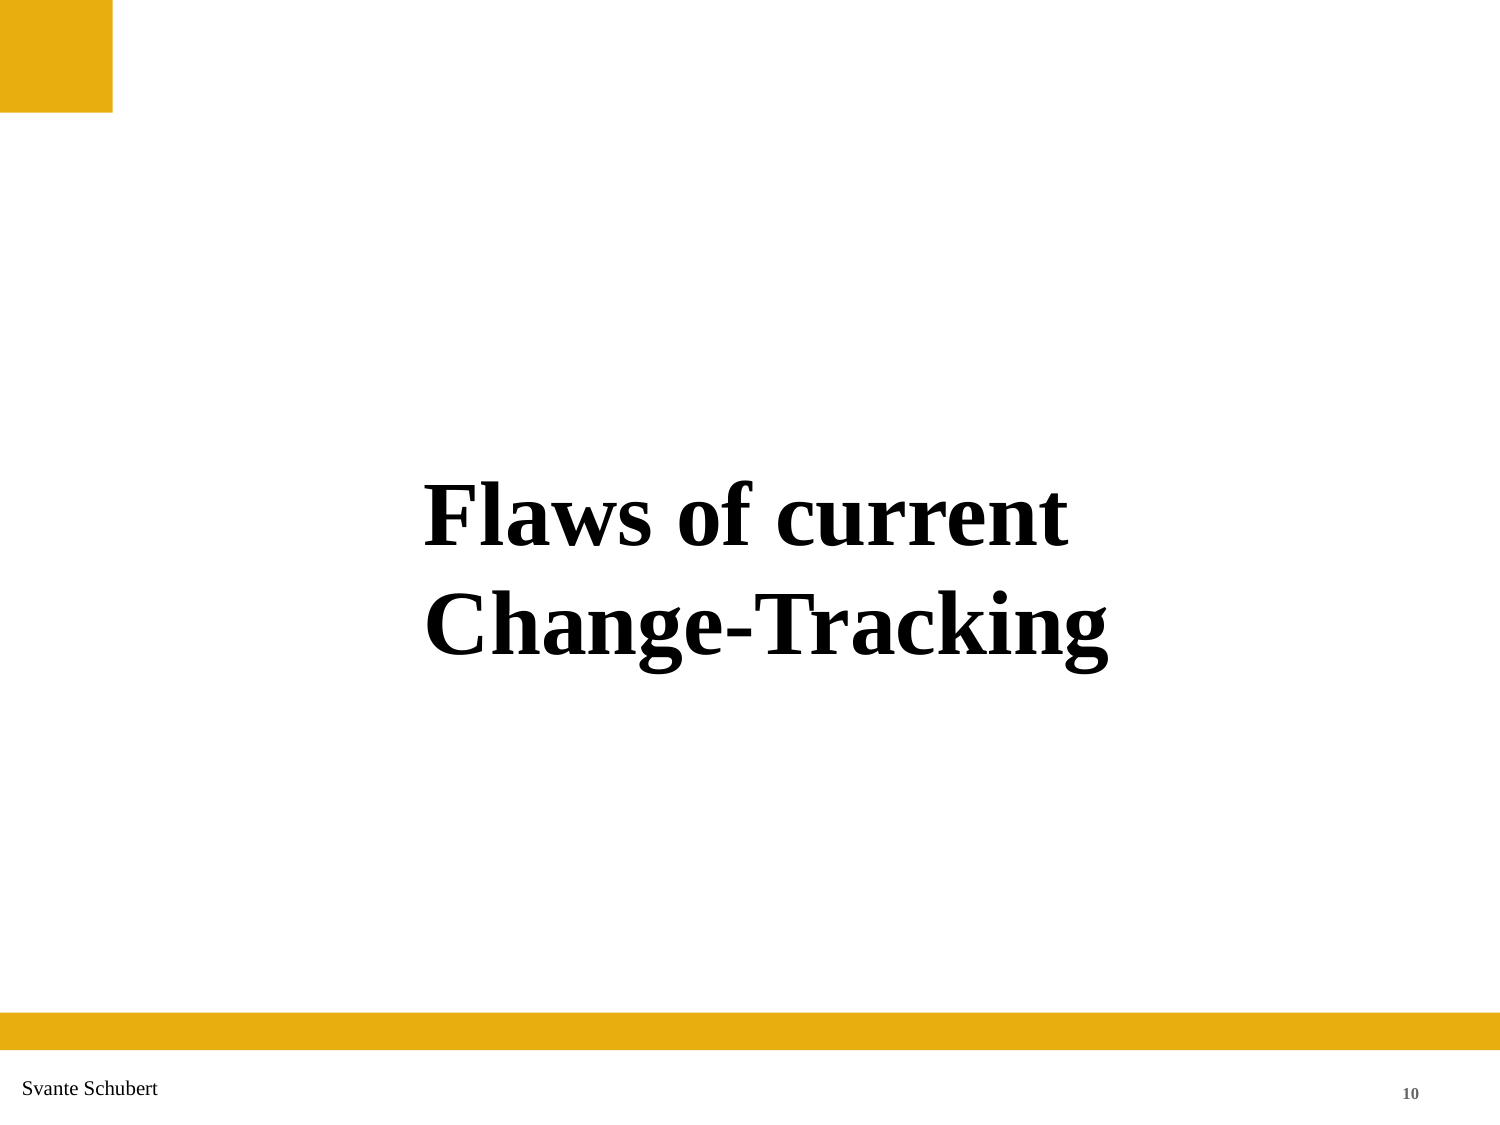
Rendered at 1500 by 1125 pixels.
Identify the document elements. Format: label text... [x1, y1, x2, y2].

title Flaws of current Change-Tracking [423, 455, 1159, 684]
